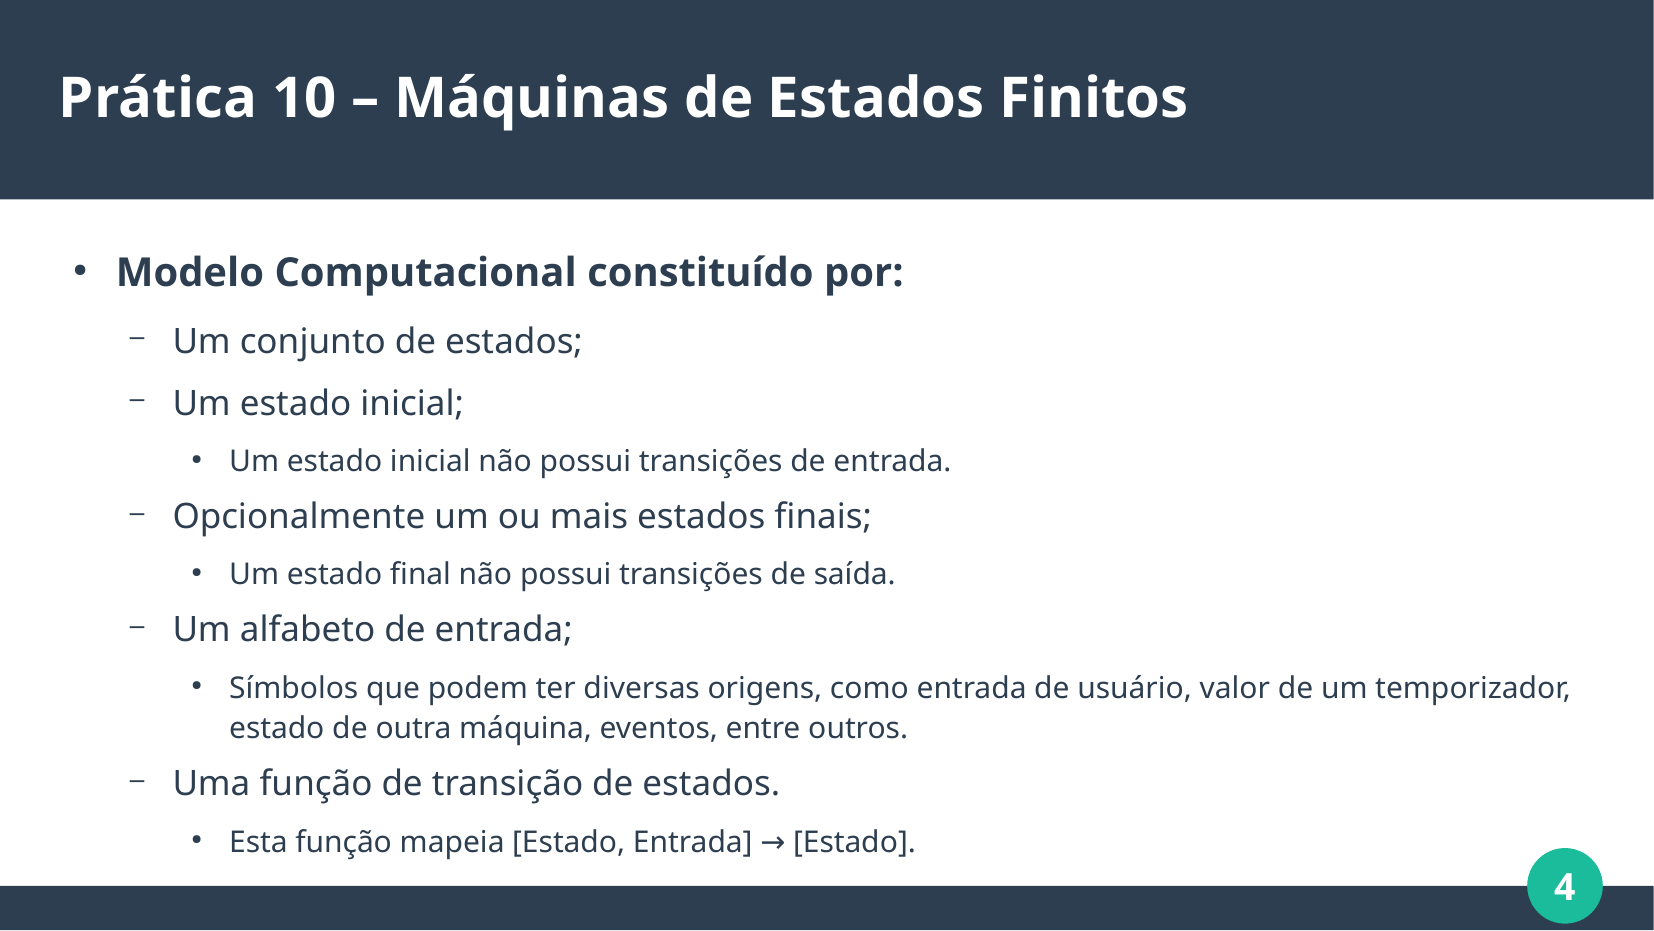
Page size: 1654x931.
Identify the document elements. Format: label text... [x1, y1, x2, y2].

title Prática 10 – Máquinas de Estados Finitos [59, 37, 1595, 155]
list Modelo Computacional constituído por: Um conjunto de estados; Um estado inicial; Um estado inicial não possui transições de entrada. Opcionalmente um ou mais estados finais; Um estado final não possui transições de saída. Um alfabeto de entrada; Símbolos que podem ter diversas origens, como entrada de usuário, valor de um temporizador, estado de outra máquina, eventos, entre outros. Uma função de transição de estados. Esta função mapeia [Estado, Entrada] → [Estado]. [59, 243, 1595, 864]
